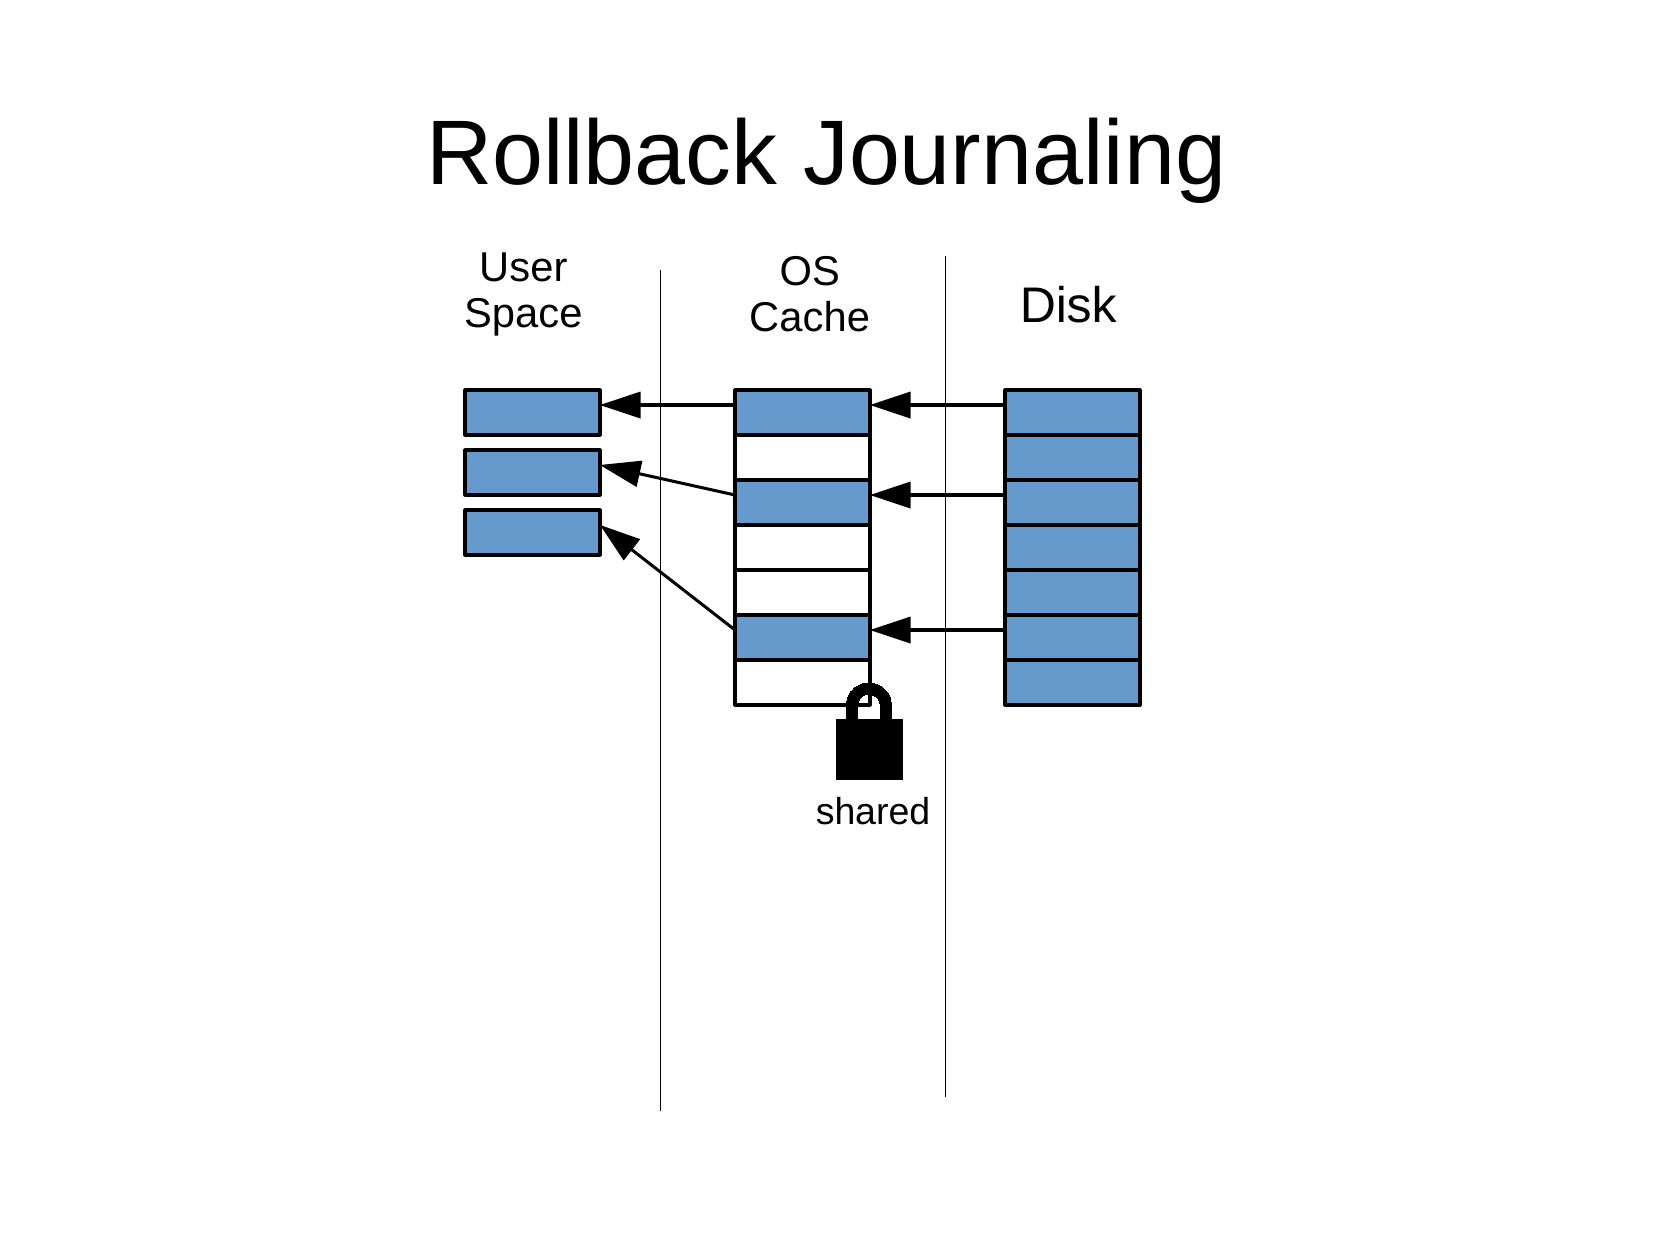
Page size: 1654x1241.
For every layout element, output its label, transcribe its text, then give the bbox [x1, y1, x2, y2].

text_box [735, 390, 903, 780]
text_box User Space [449, 236, 616, 346]
title Rollback Journaling [82, 49, 1571, 257]
text_box [465, 390, 601, 436]
text_box [465, 450, 601, 496]
text_box [465, 510, 601, 556]
text_box [1005, 390, 1141, 706]
text_box Disk [1005, 270, 1132, 342]
text_box shared [801, 783, 946, 840]
text_box OS Cache [734, 240, 901, 349]
